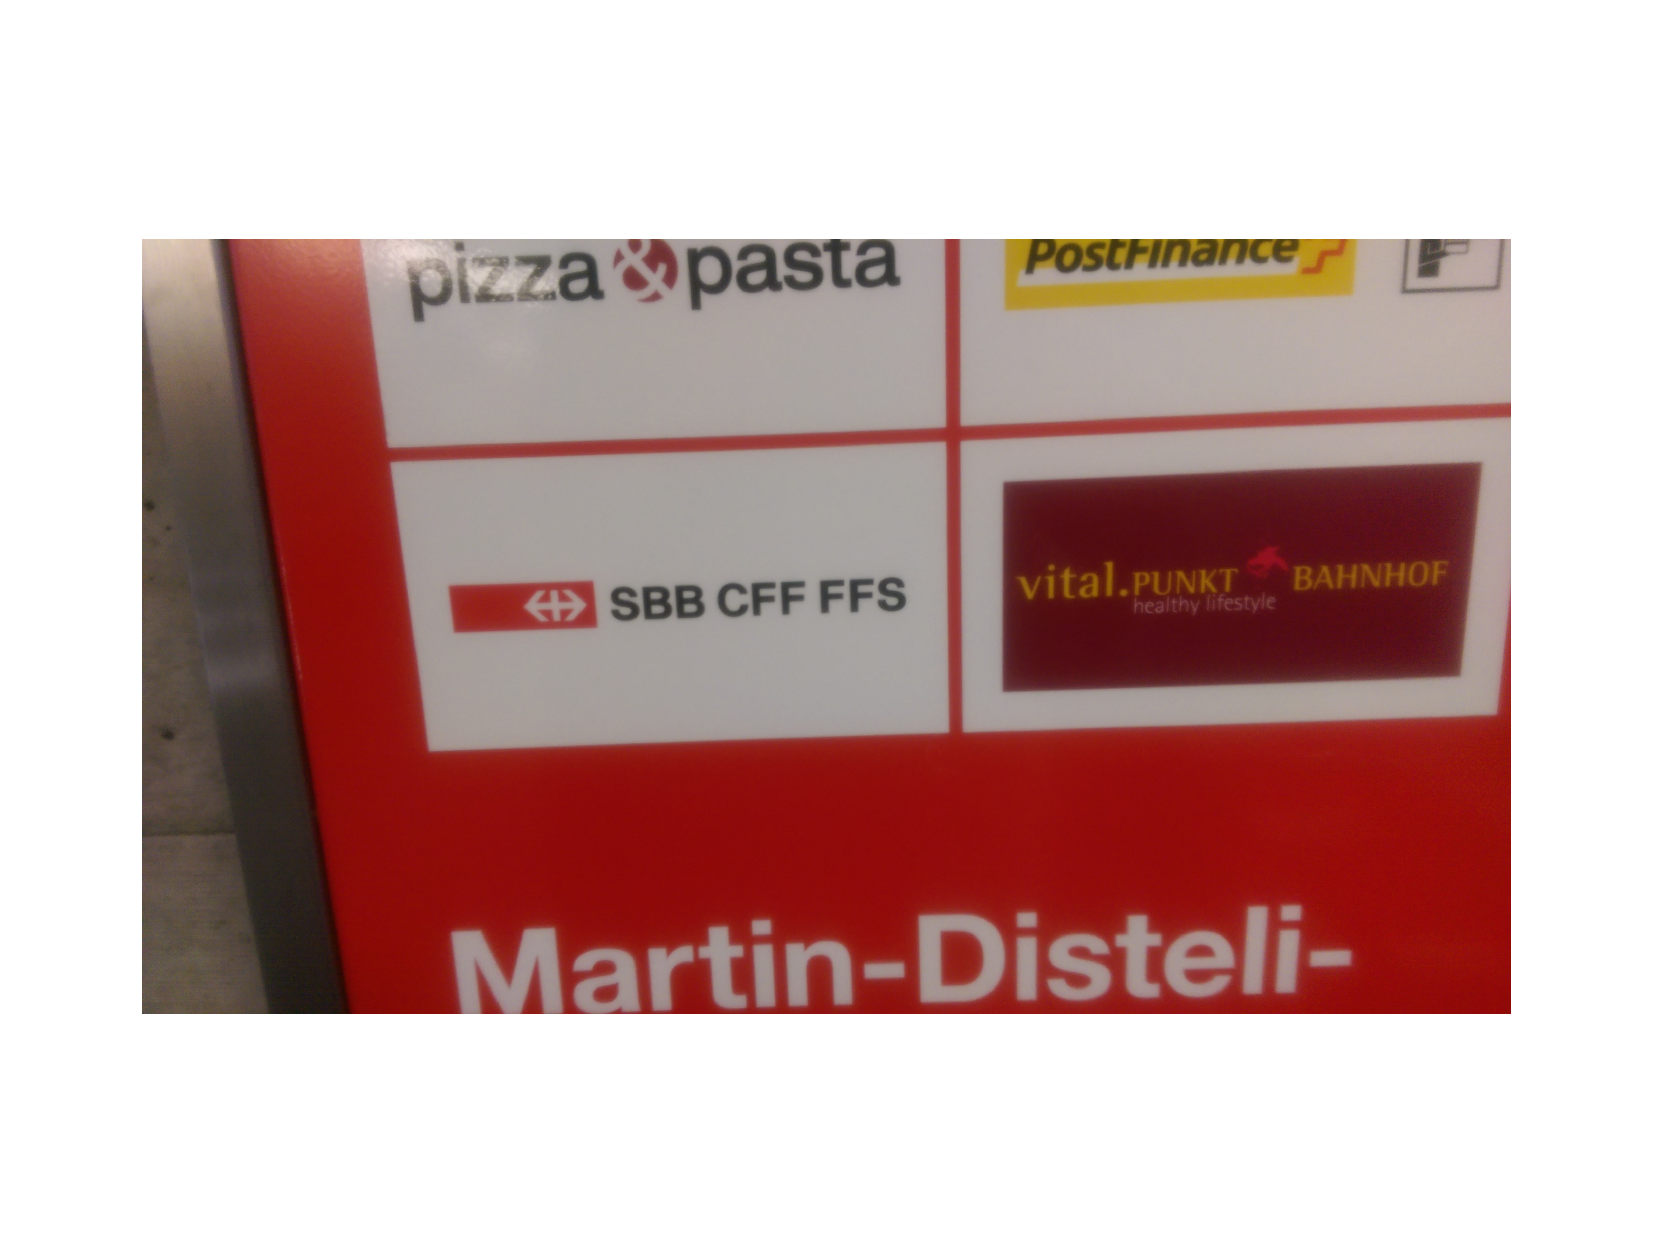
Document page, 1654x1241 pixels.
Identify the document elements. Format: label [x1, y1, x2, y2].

picture [142, 239, 1511, 1014]
